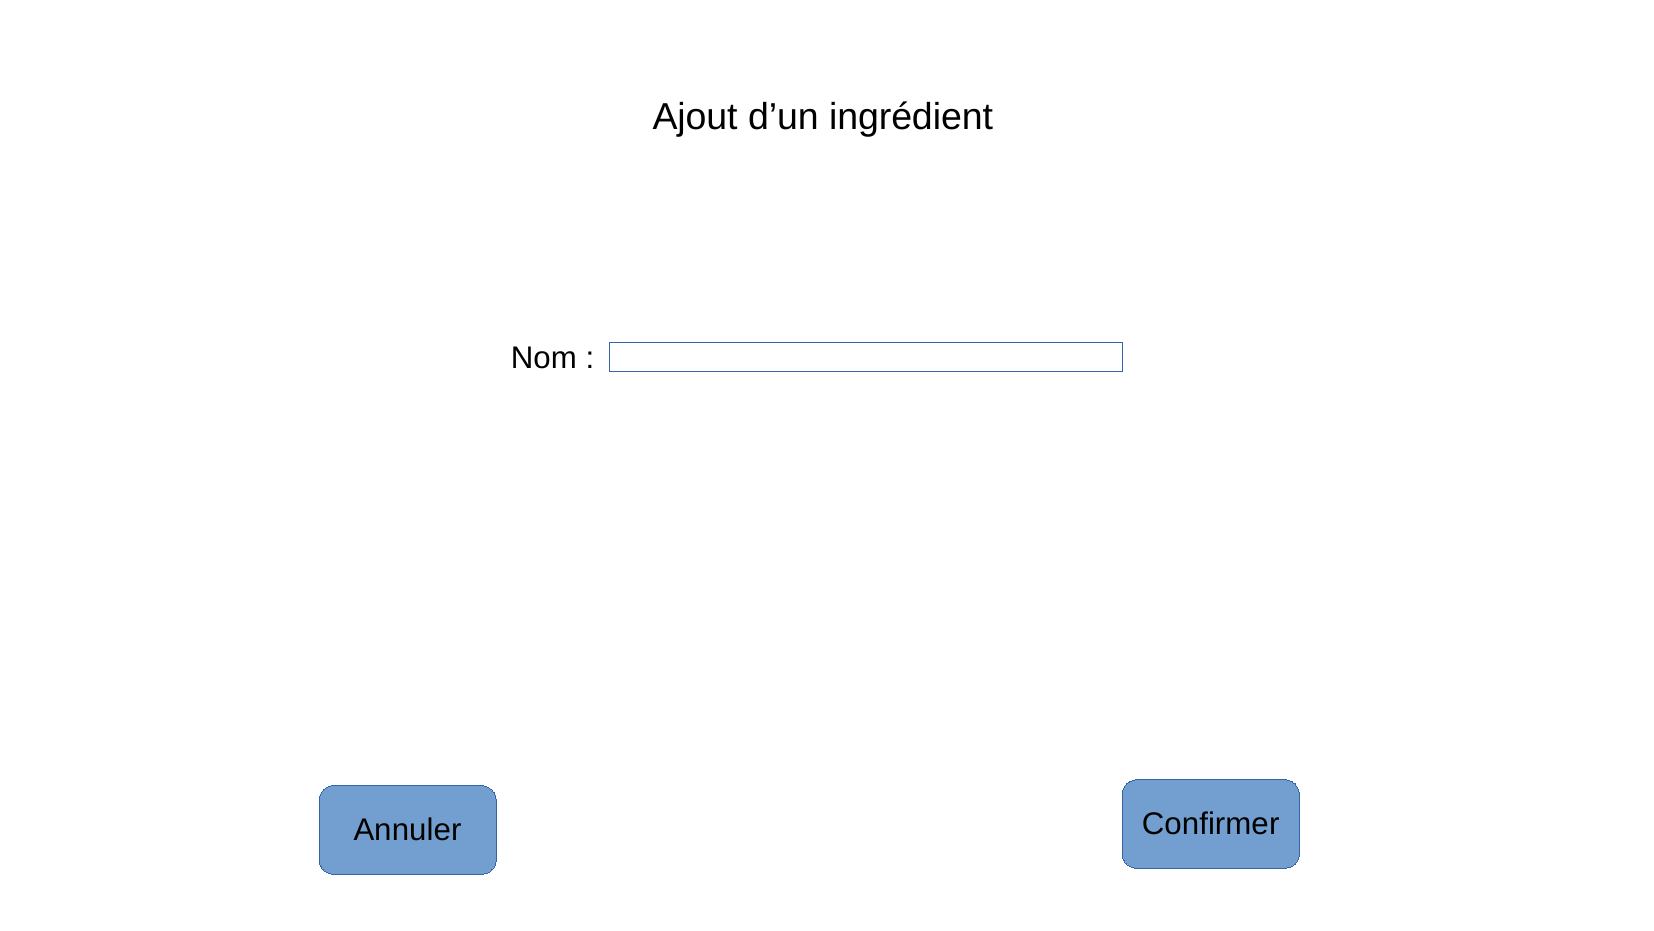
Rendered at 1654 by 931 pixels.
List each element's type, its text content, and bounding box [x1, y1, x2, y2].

text_box Nom : [496, 332, 610, 383]
text_box Confirmer [1122, 779, 1300, 869]
text_box [609, 342, 1123, 372]
text_box Ajout d’un ingrédient [637, 88, 1009, 146]
text_box Annuler [319, 785, 497, 875]
